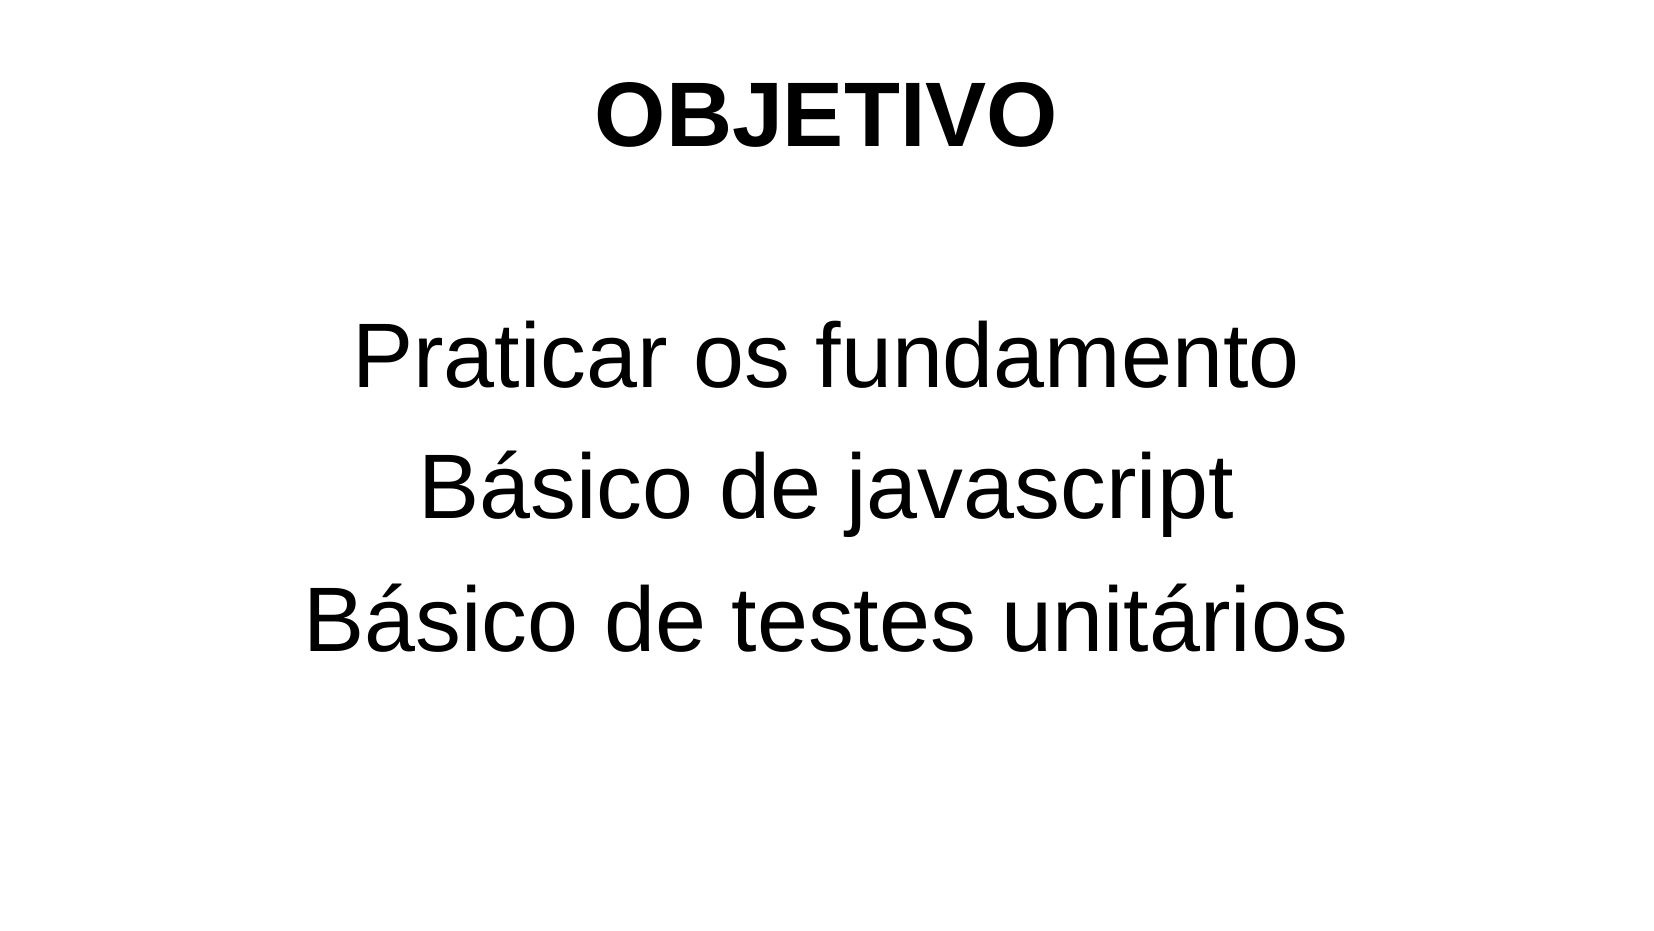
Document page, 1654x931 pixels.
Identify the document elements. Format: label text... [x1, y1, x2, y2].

title OBJETIVO [82, 37, 1571, 193]
list Praticar os fundamento Básico de javascript Básico de testes unitários [82, 217, 1571, 758]
